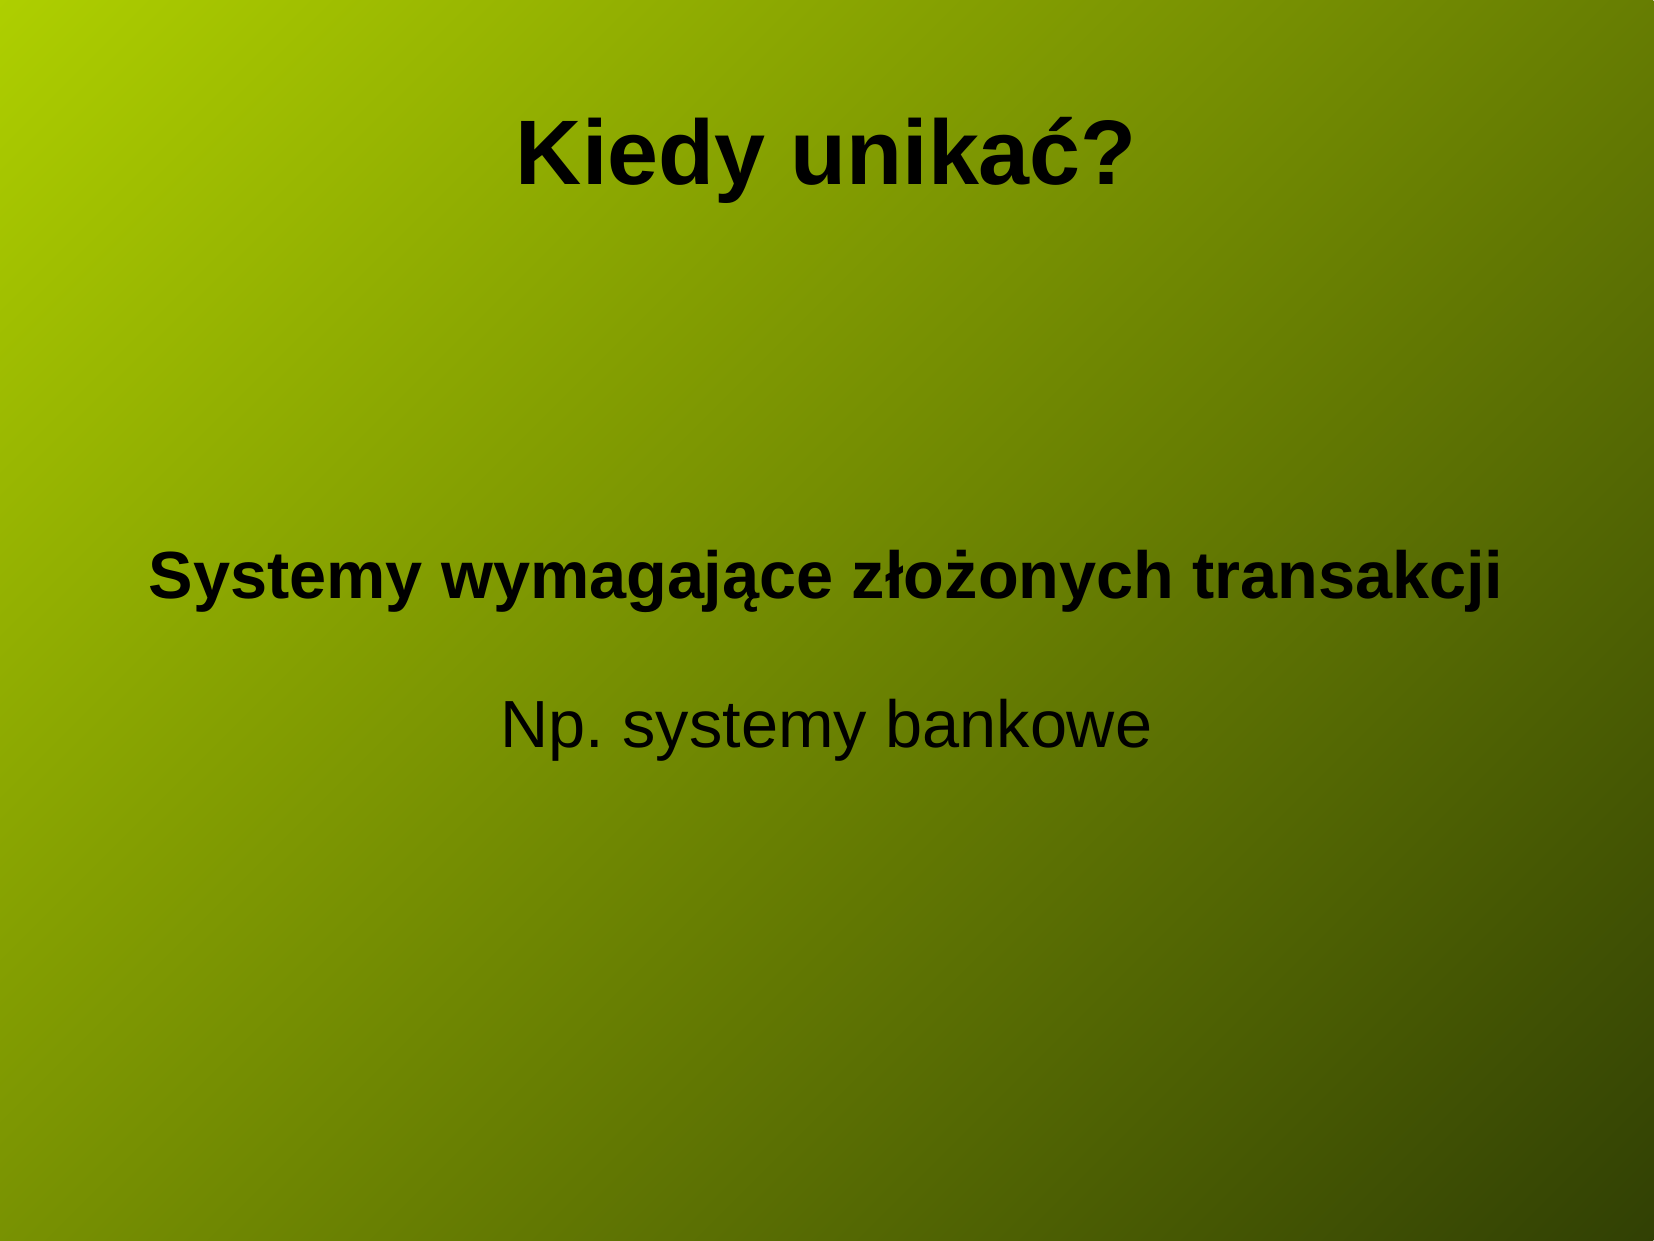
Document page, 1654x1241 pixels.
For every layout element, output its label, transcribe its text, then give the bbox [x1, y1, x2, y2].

title Kiedy unikać? [82, 49, 1571, 257]
subtitle Systemy wymagające złożonych transakcji Np. systemy bankowe [82, 290, 1571, 1010]
